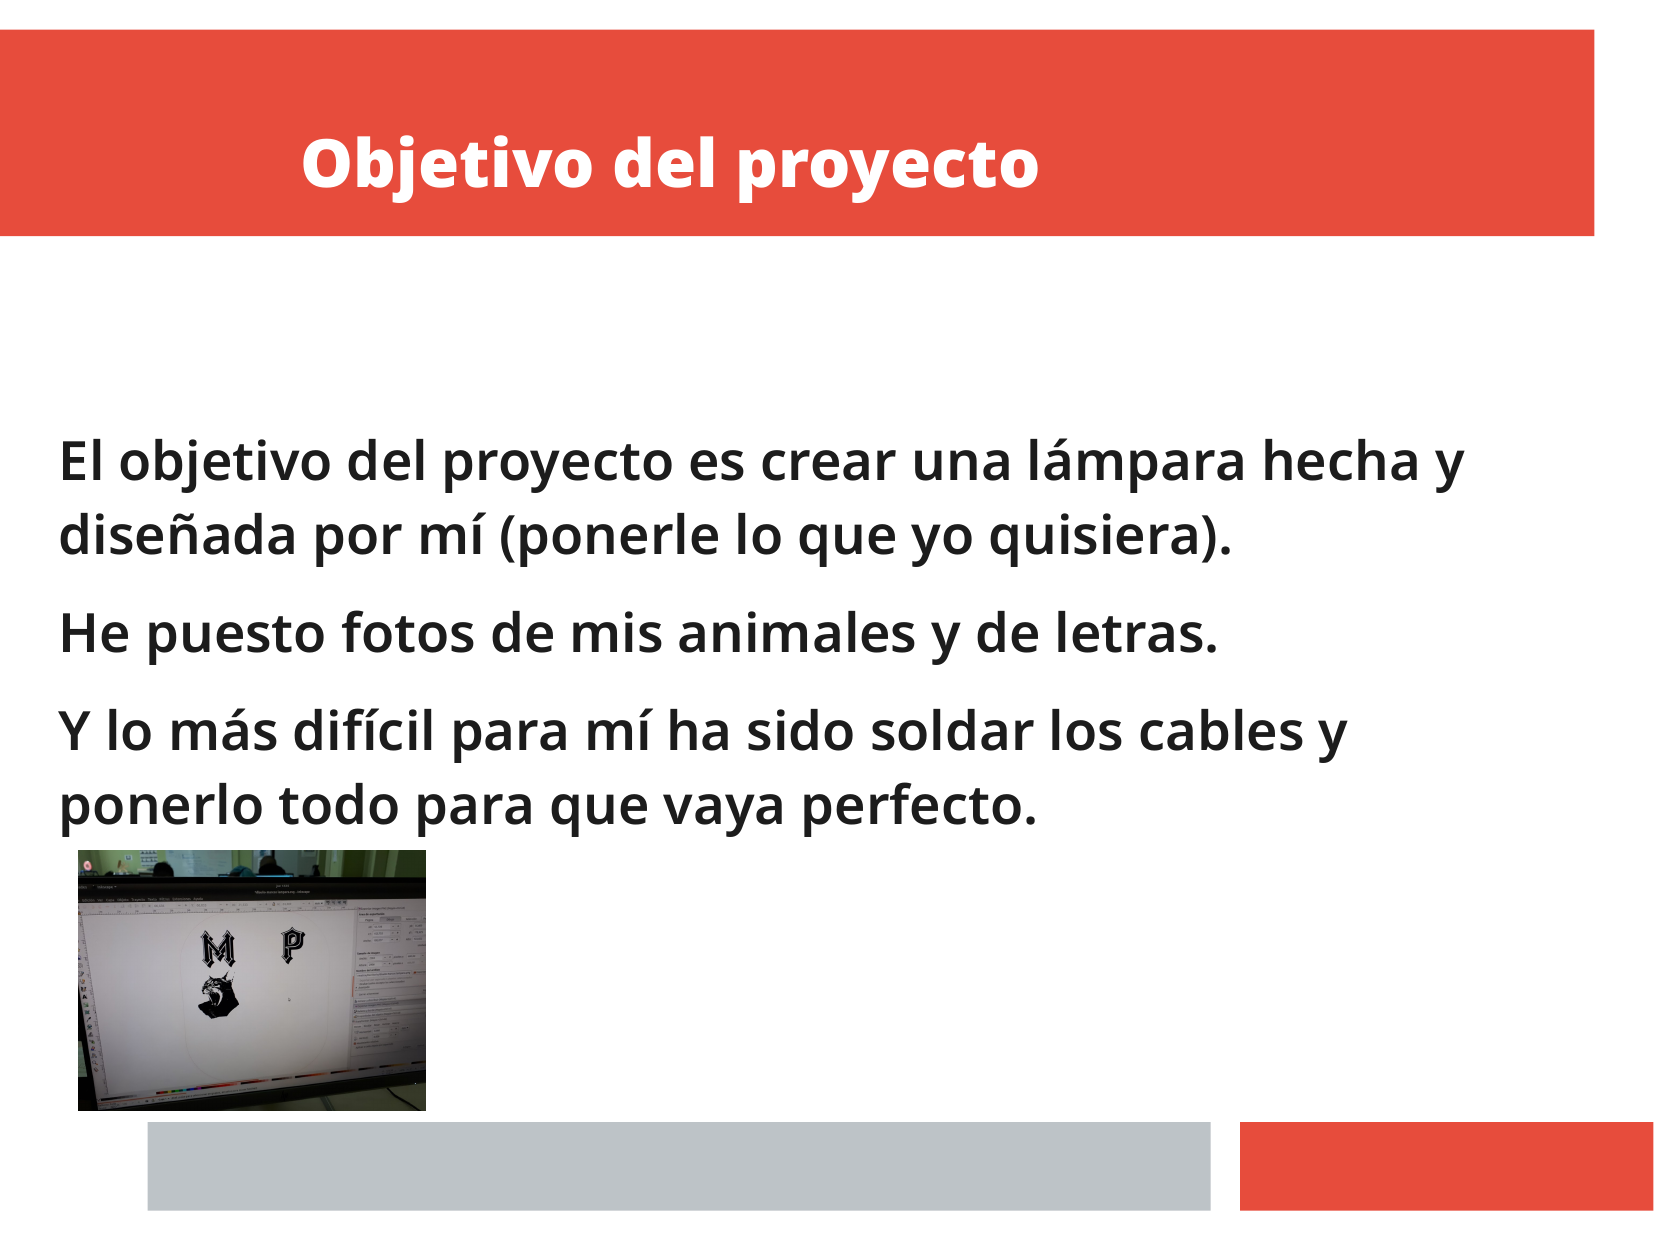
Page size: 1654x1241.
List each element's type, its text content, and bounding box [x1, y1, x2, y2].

title Objetivo del proyecto [59, 59, 1595, 207]
picture [78, 850, 426, 1111]
list El objetivo del proyecto es crear una lámpara hecha y diseñada por mí (ponerle lo que yo quisiera). He puesto fotos de mis animales y de letras. Y lo más difícil para mí ha sido soldar los cables y ponerlo todo para que vaya perfecto. [59, 324, 1565, 1093]
